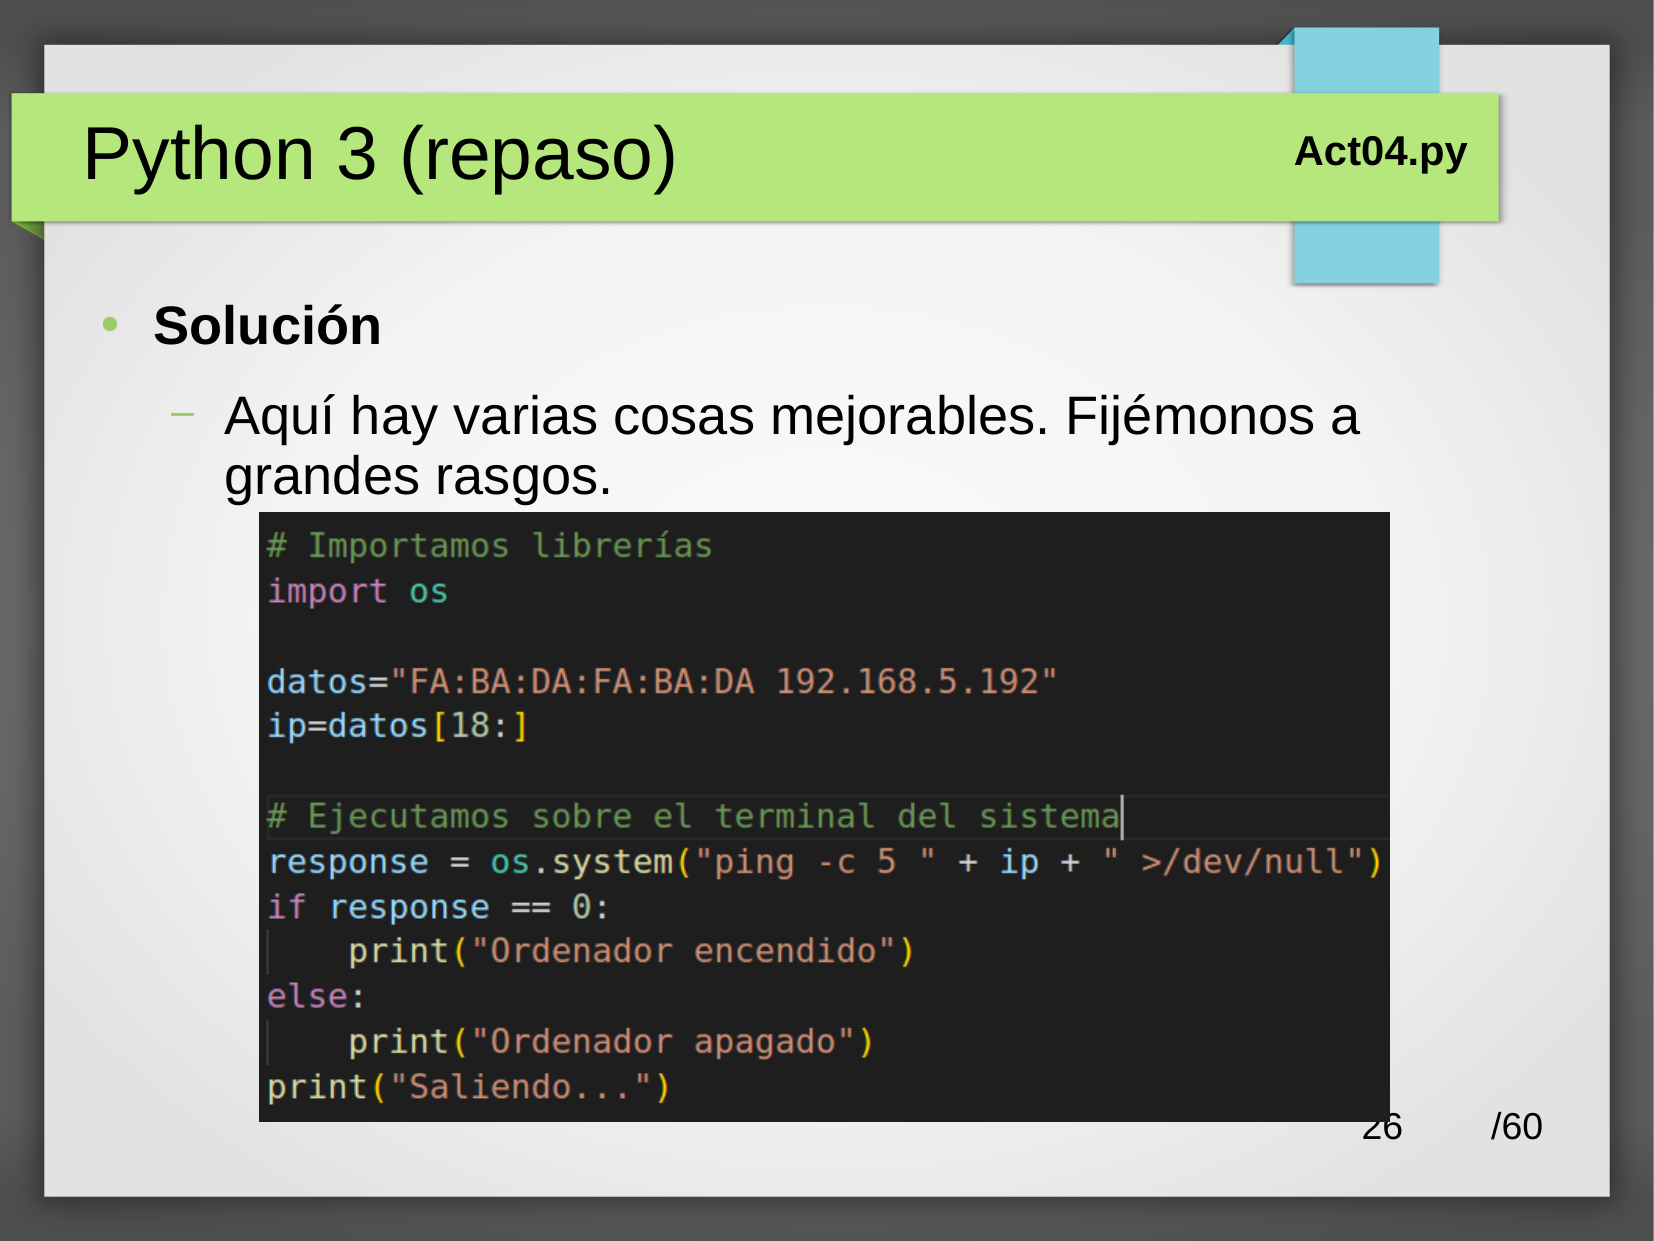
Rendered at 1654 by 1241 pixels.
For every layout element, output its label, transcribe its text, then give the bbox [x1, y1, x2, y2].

list Solución Aquí hay varias cosas mejorables. Fijémonos a grandes rasgos. [82, 295, 1571, 1015]
title Python 3 (repaso) [82, 94, 1264, 213]
text_box /60 [1476, 1098, 1644, 1169]
text_box <número> [1346, 1098, 1476, 1169]
text_box Act04.py [1279, 120, 1512, 229]
picture [0, 0, 1654, 1241]
